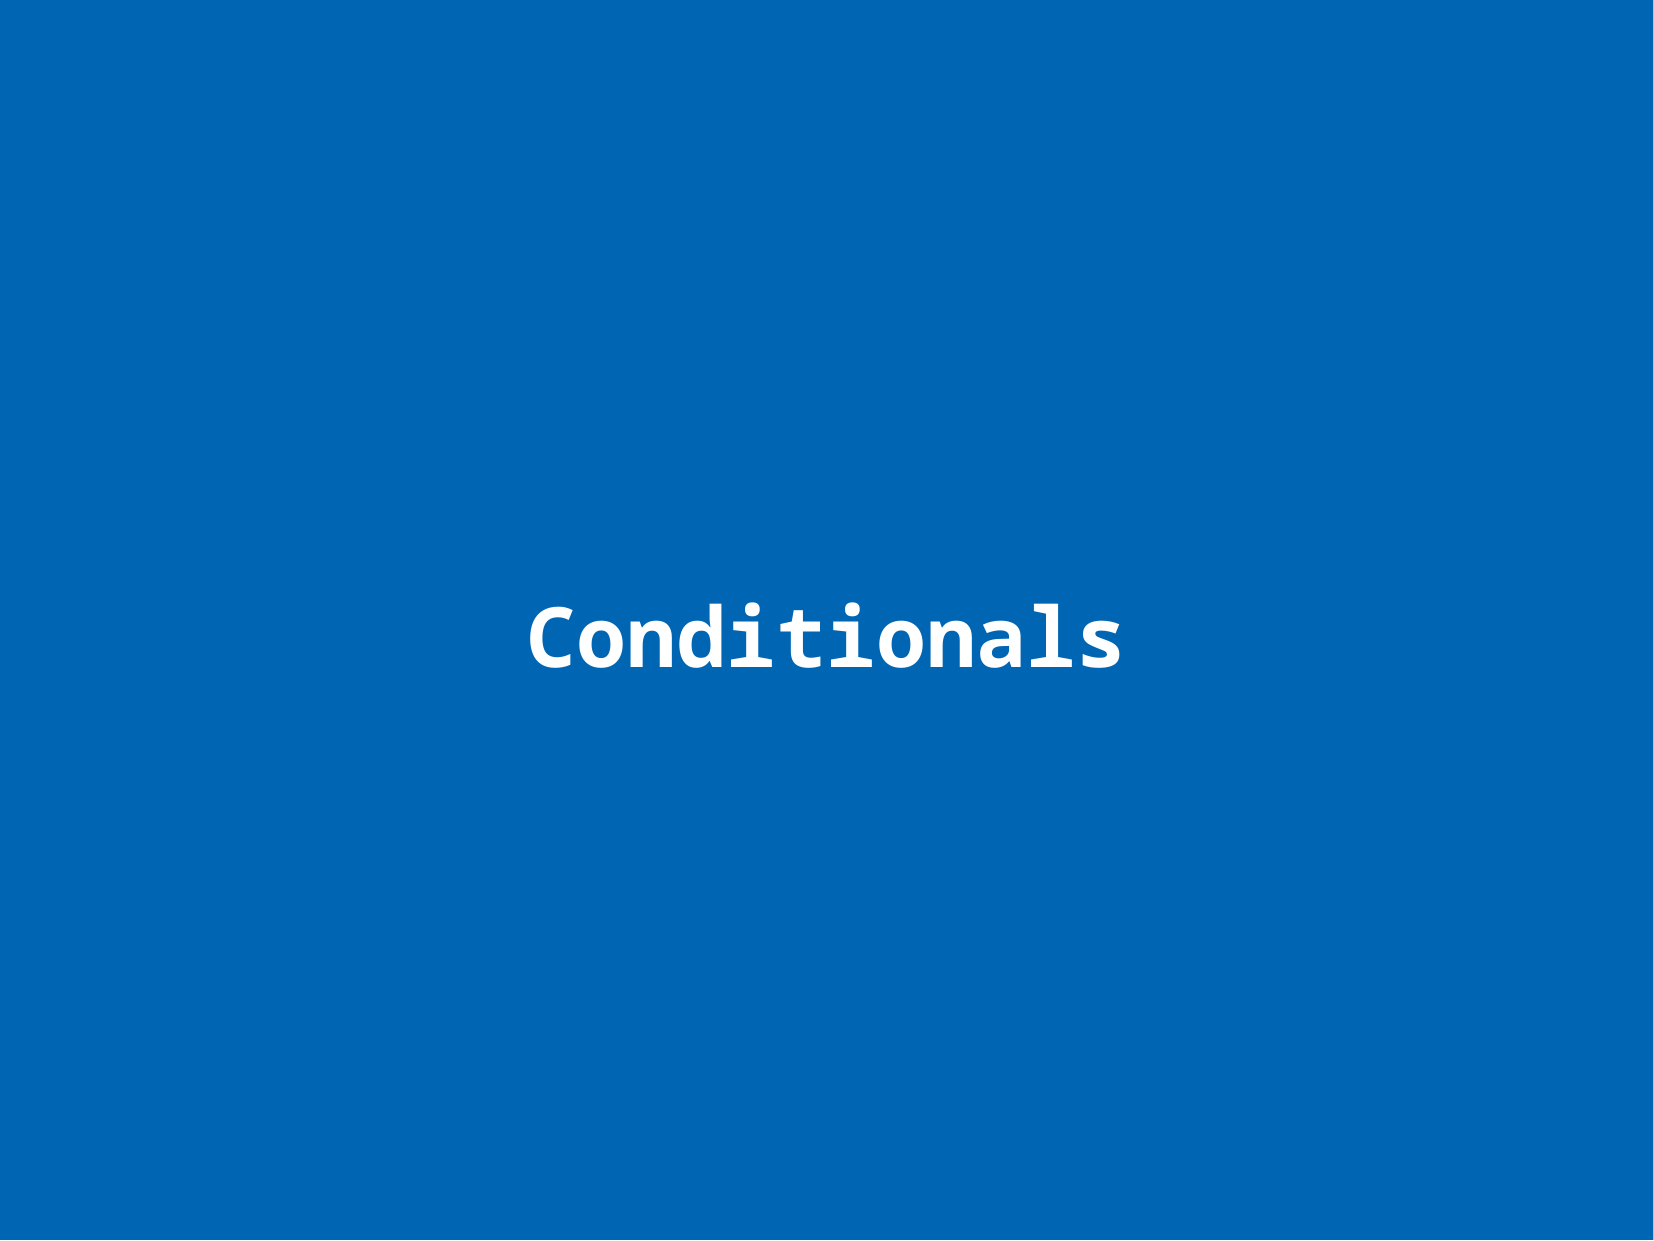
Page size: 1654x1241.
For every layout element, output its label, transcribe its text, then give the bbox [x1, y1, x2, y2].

text_box Conditionals [261, 571, 1393, 670]
